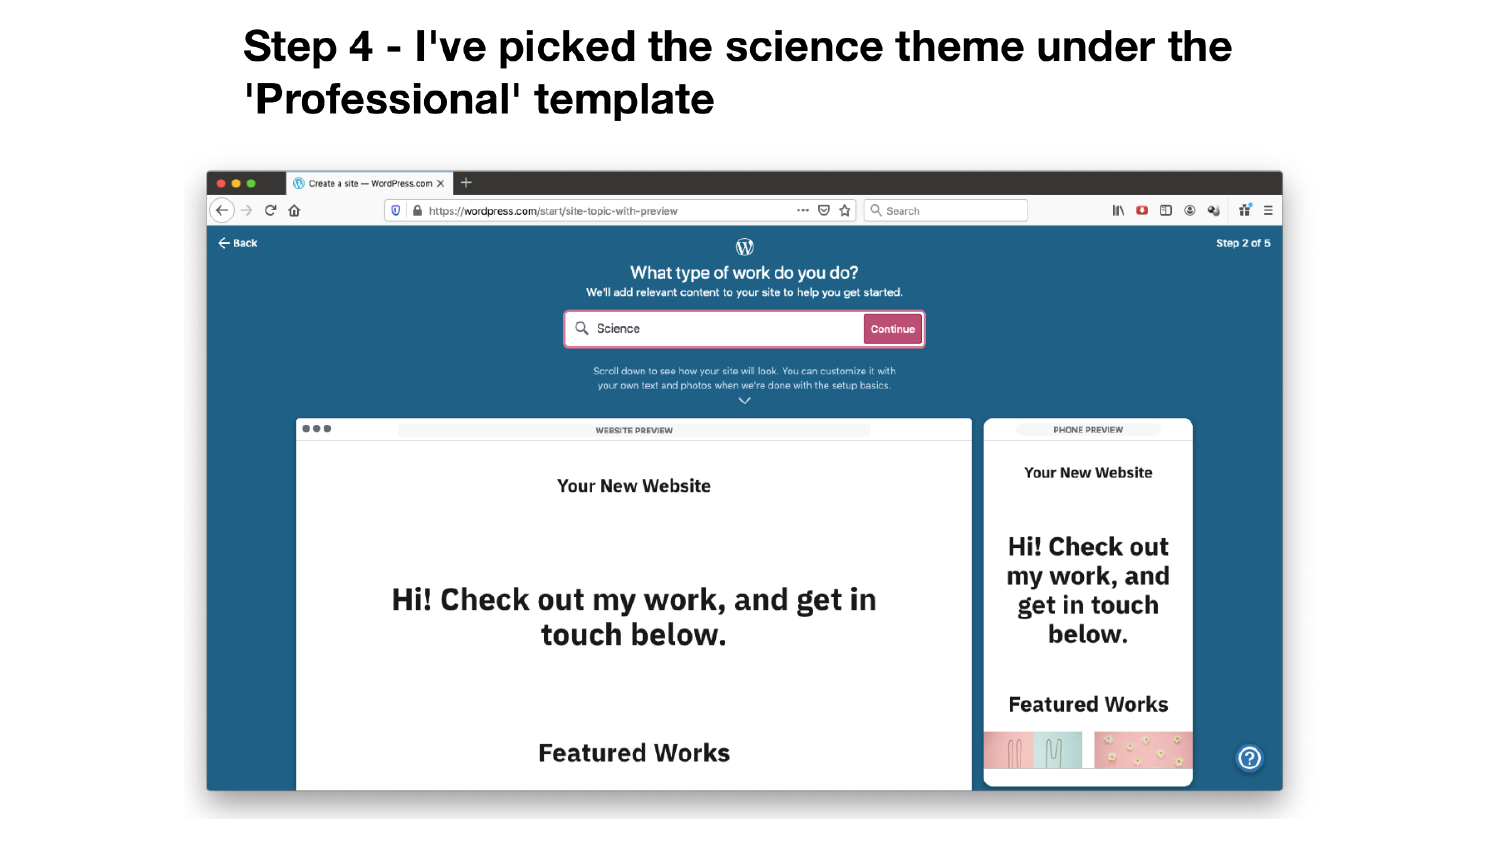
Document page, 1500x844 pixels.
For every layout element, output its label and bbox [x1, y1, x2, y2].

picture [184, 24, 1316, 819]
